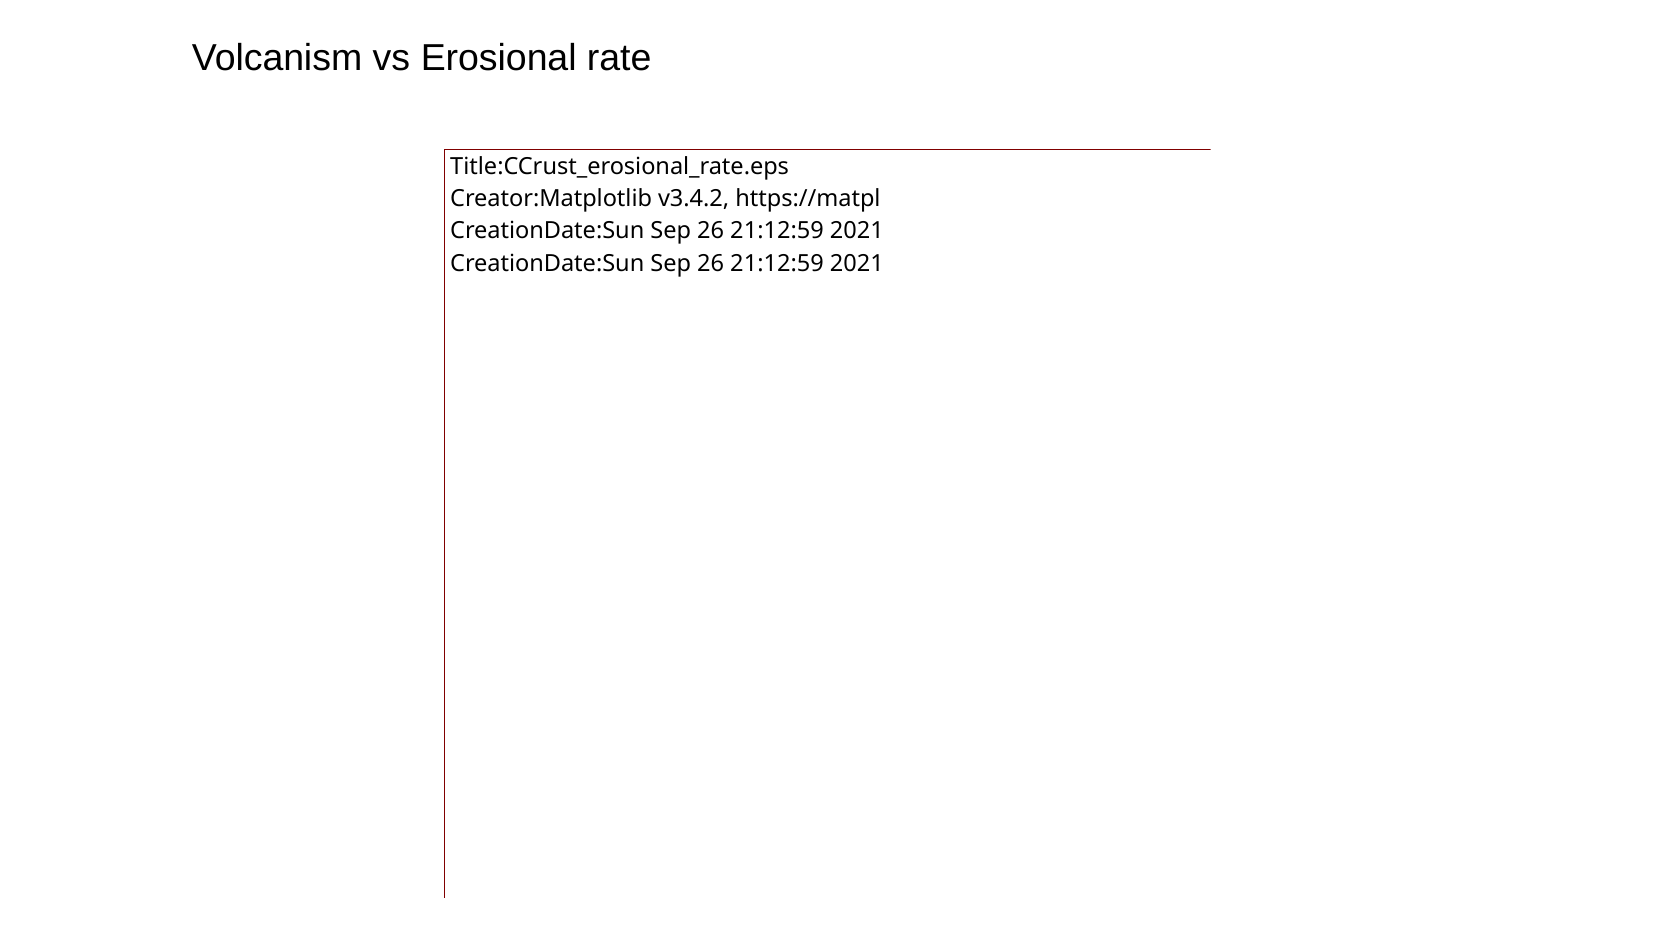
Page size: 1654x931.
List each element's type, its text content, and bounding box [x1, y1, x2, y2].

text_box Volcanism vs Erosional rate [177, 29, 1447, 87]
picture [442, 147, 1211, 898]
